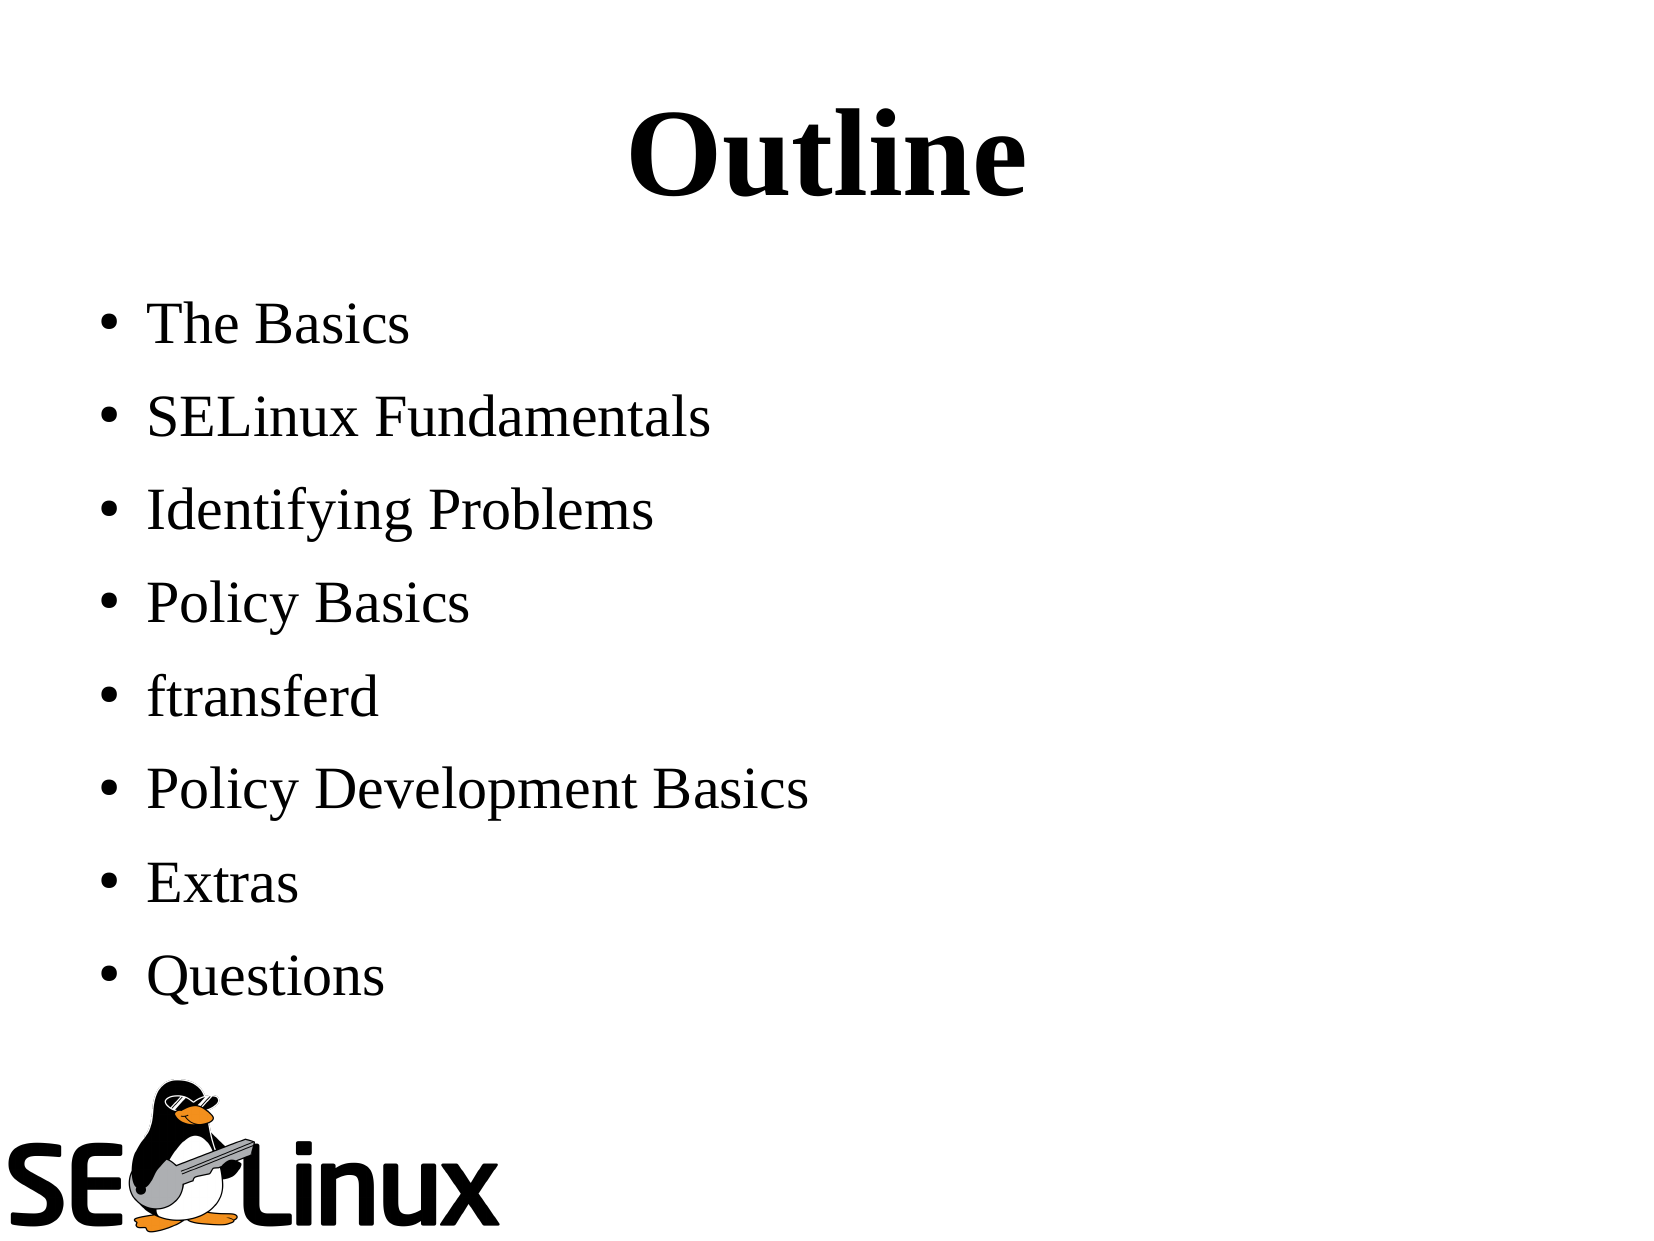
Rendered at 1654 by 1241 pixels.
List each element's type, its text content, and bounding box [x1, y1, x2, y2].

picture [0, 919, 526, 1241]
list The Basics SELinux Fundamentals Identifying Problems Policy Basics ftransferd Policy Development Basics Extras Questions [82, 290, 1571, 1010]
title Outline [82, 49, 1571, 257]
